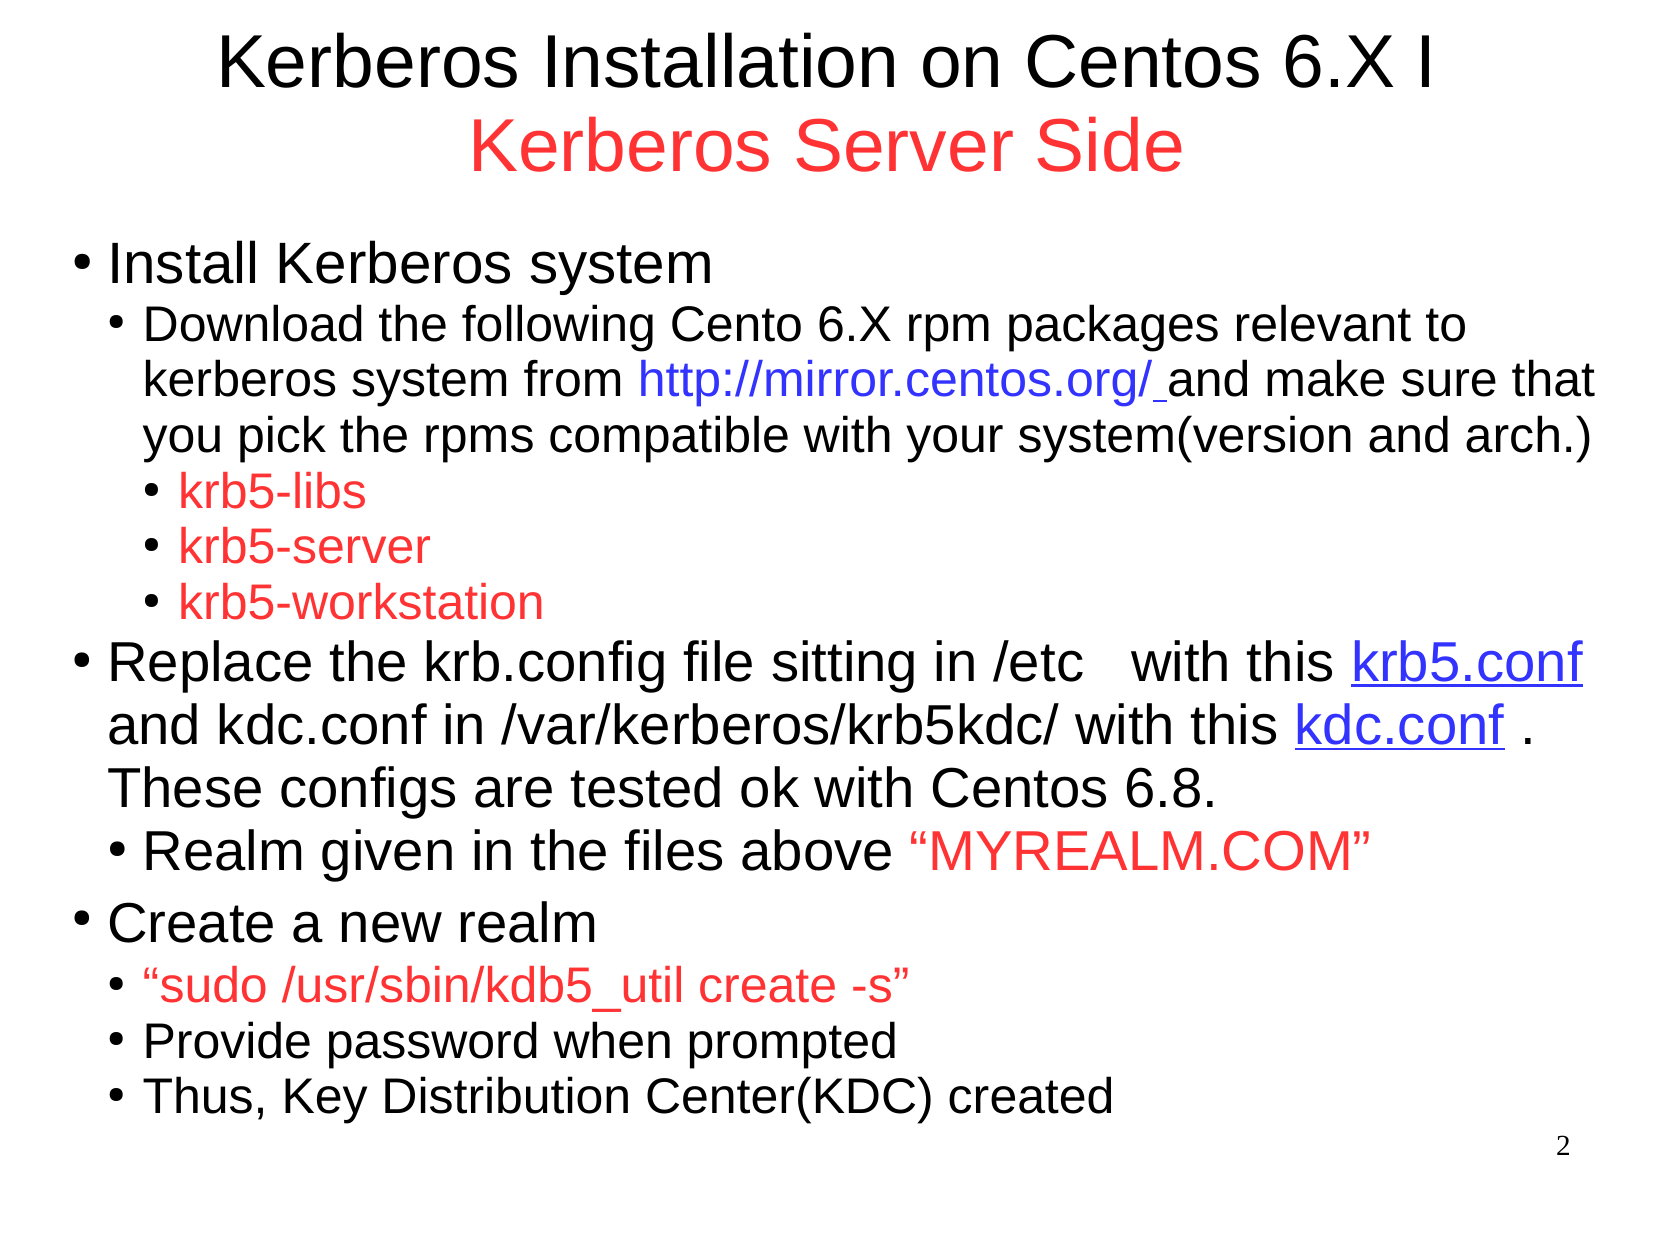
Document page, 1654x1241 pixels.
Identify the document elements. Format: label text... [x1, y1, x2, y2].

title Kerberos Installation on Centos 6.X I Kerberos Server Side [82, 0, 1571, 128]
subtitle Install Kerberos system Download the following Cento 6.X rpm packages relevant to kerberos system from http://mirror.centos.org/ and make sure that you pick the rpms compatible with your system(version and arch.) krb5-libs krb5-server krb5-workstation Replace the krb.config file sitting in /etc with this krb5.conf and kdc.conf in /var/kerberos/krb5kdc/ with this kdc.conf . These configs are tested ok with Centos 6.8. Realm given in the files above “MYREALM.COM” Create a new realm “sudo /usr/sbin/kdb5_util create -s” Provide password when prompted Thus, Key Distribution Center(KDC) created [71, 128, 1635, 1227]
